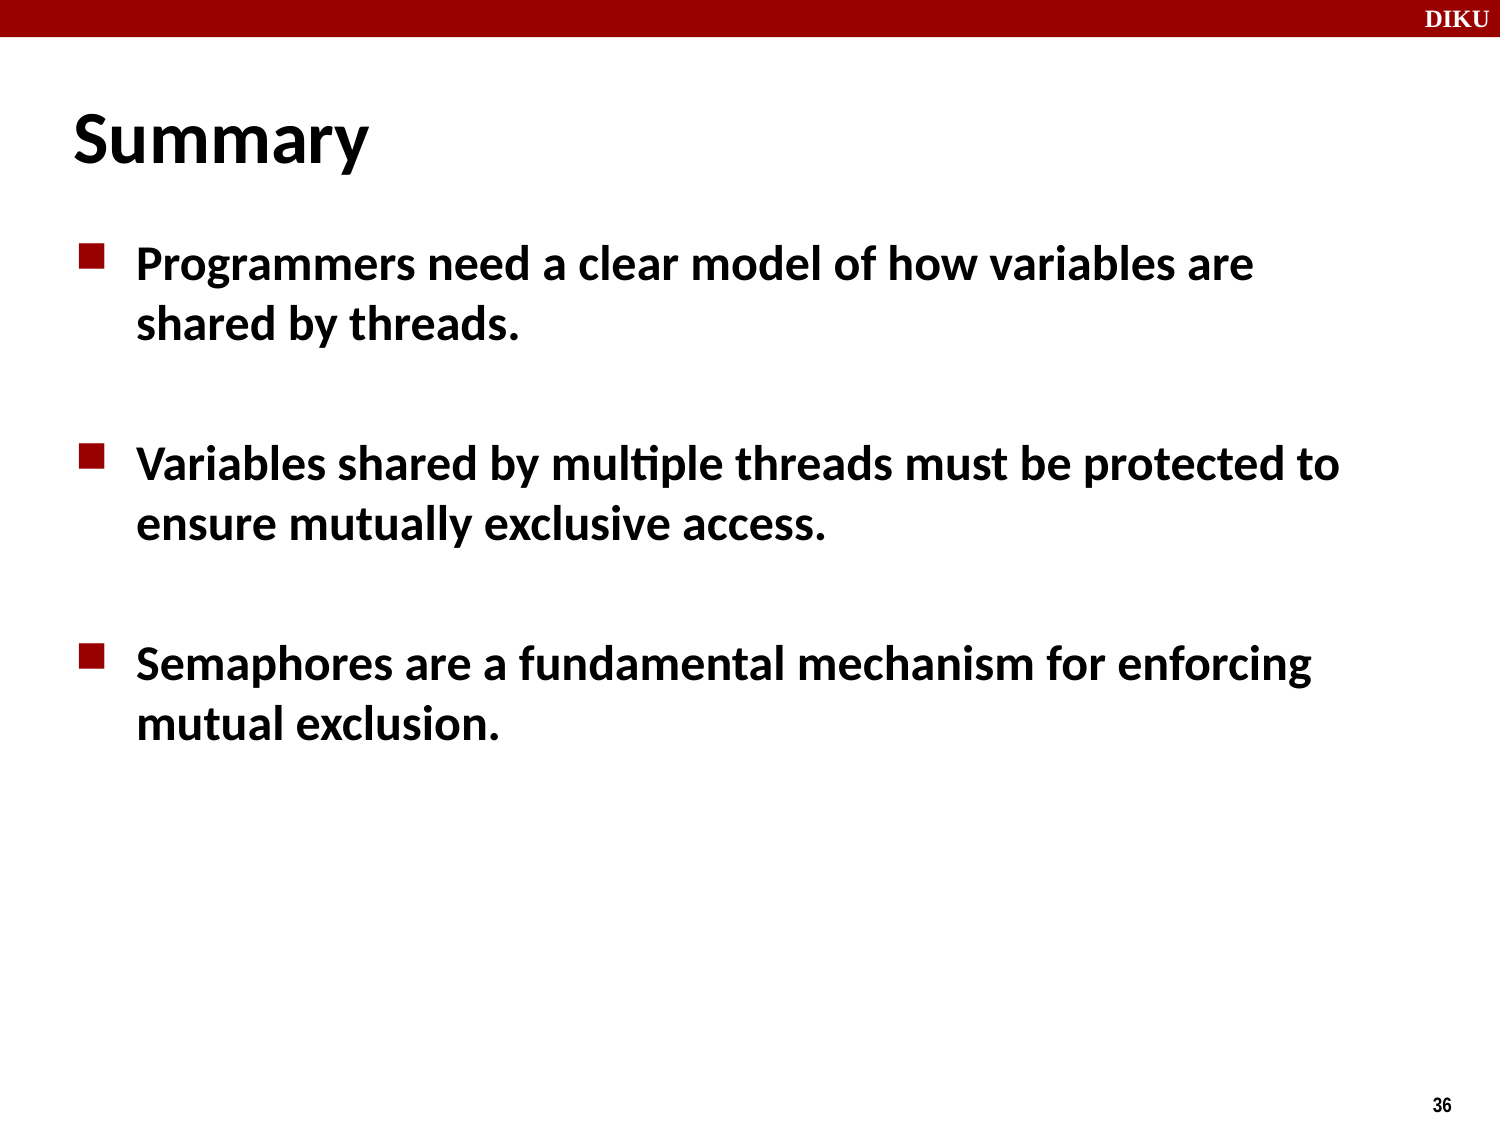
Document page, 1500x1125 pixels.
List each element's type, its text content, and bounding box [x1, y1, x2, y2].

text_box Summary [58, 71, 1304, 197]
text_box Programmers need a clear model of how variables are shared by threads. Variables shared by multiple threads must be protected to ensure mutually exclusive access. Semaphores are a fundamental mechanism for enforcing mutual exclusion. [65, 223, 1361, 1039]
